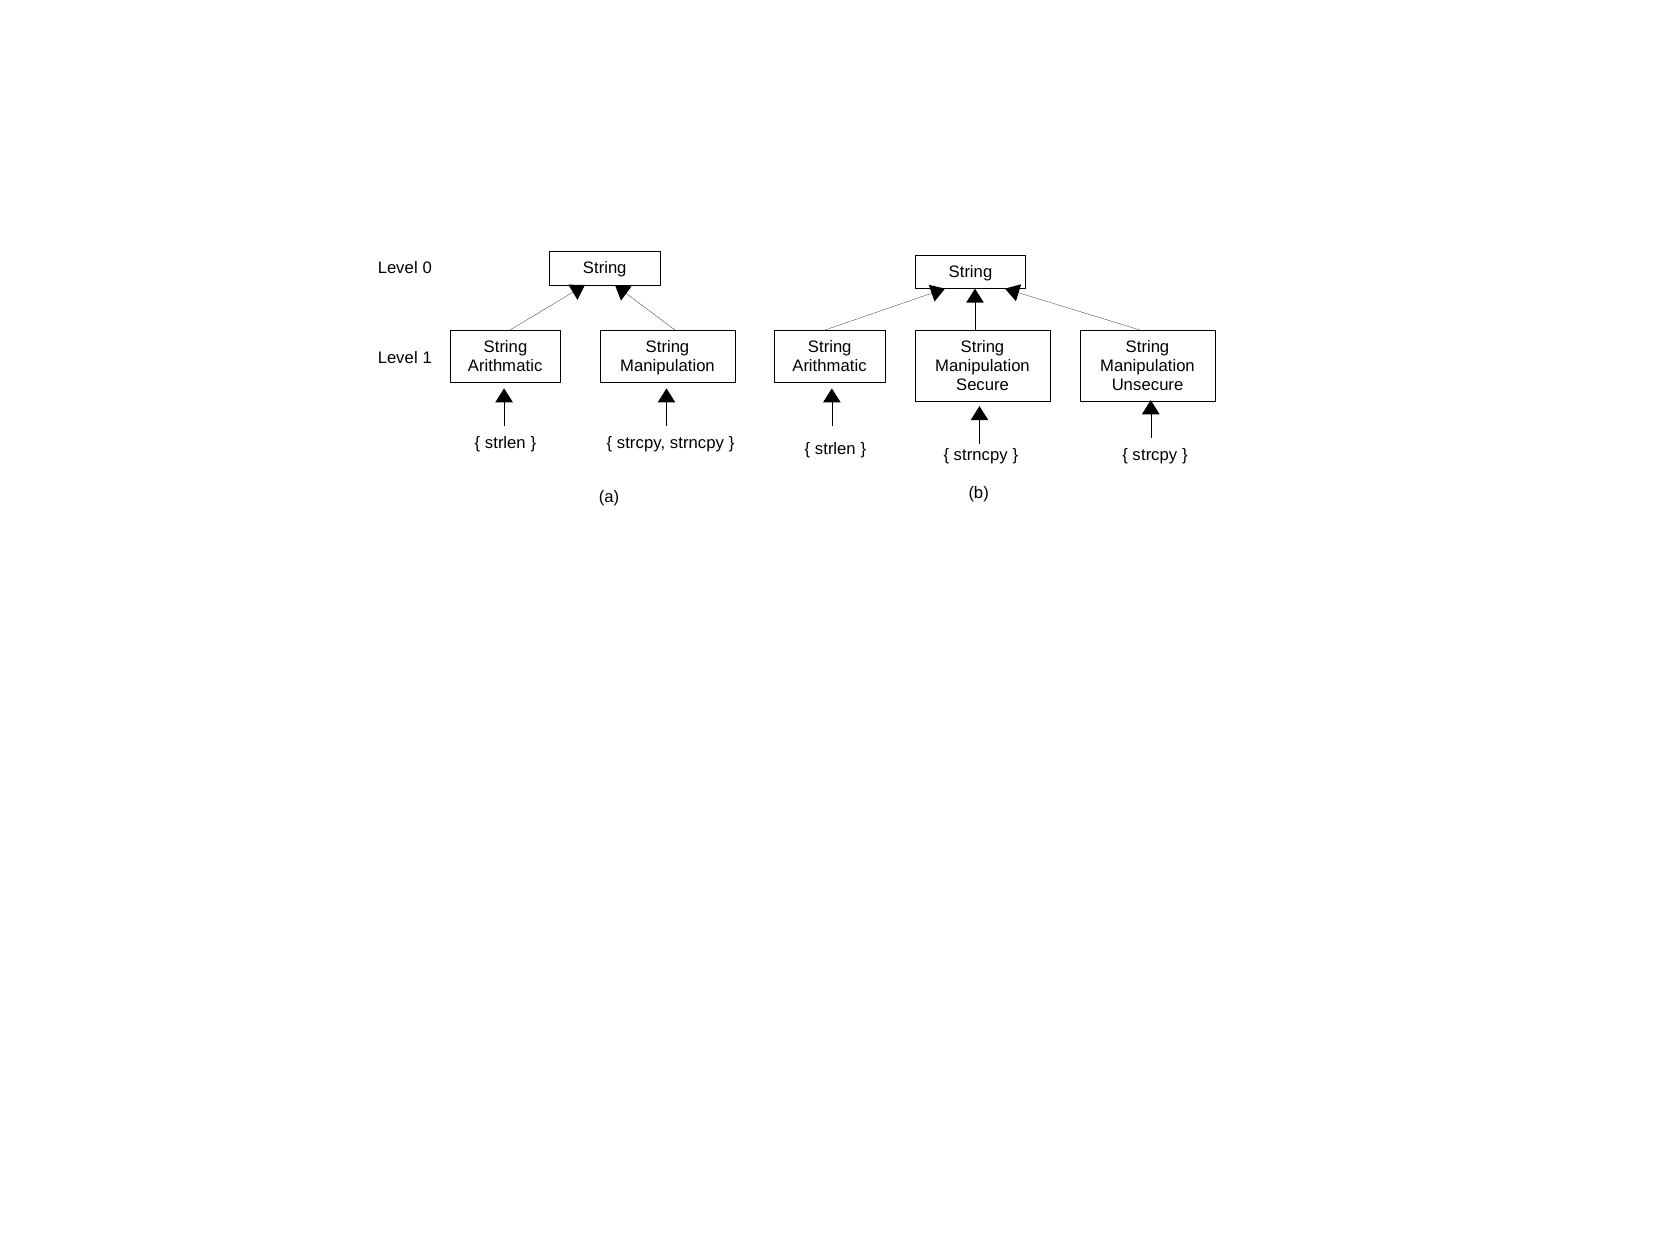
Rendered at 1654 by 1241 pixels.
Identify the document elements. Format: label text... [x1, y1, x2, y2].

text_box { strlen } [780, 431, 891, 466]
text_box { strcpy, strncpy } [588, 425, 754, 460]
text_box String Manipulation Unsecure [1080, 330, 1216, 402]
text_box String Arithmatic [450, 330, 561, 383]
text_box (b) [903, 476, 1054, 511]
text_box String Manipulation Secure [915, 330, 1051, 402]
text_box String Manipulation [600, 330, 736, 383]
text_box Level 1 [330, 341, 481, 376]
text_box { strcpy } [1080, 437, 1231, 753]
text_box String [549, 251, 661, 286]
text_box String [915, 255, 1026, 289]
text_box { strlen } [450, 425, 561, 460]
text_box Level 0 [330, 251, 481, 286]
text_box (a) [534, 479, 685, 514]
text_box { strncpy } [905, 437, 1056, 472]
text_box String Arithmatic [774, 330, 886, 383]
